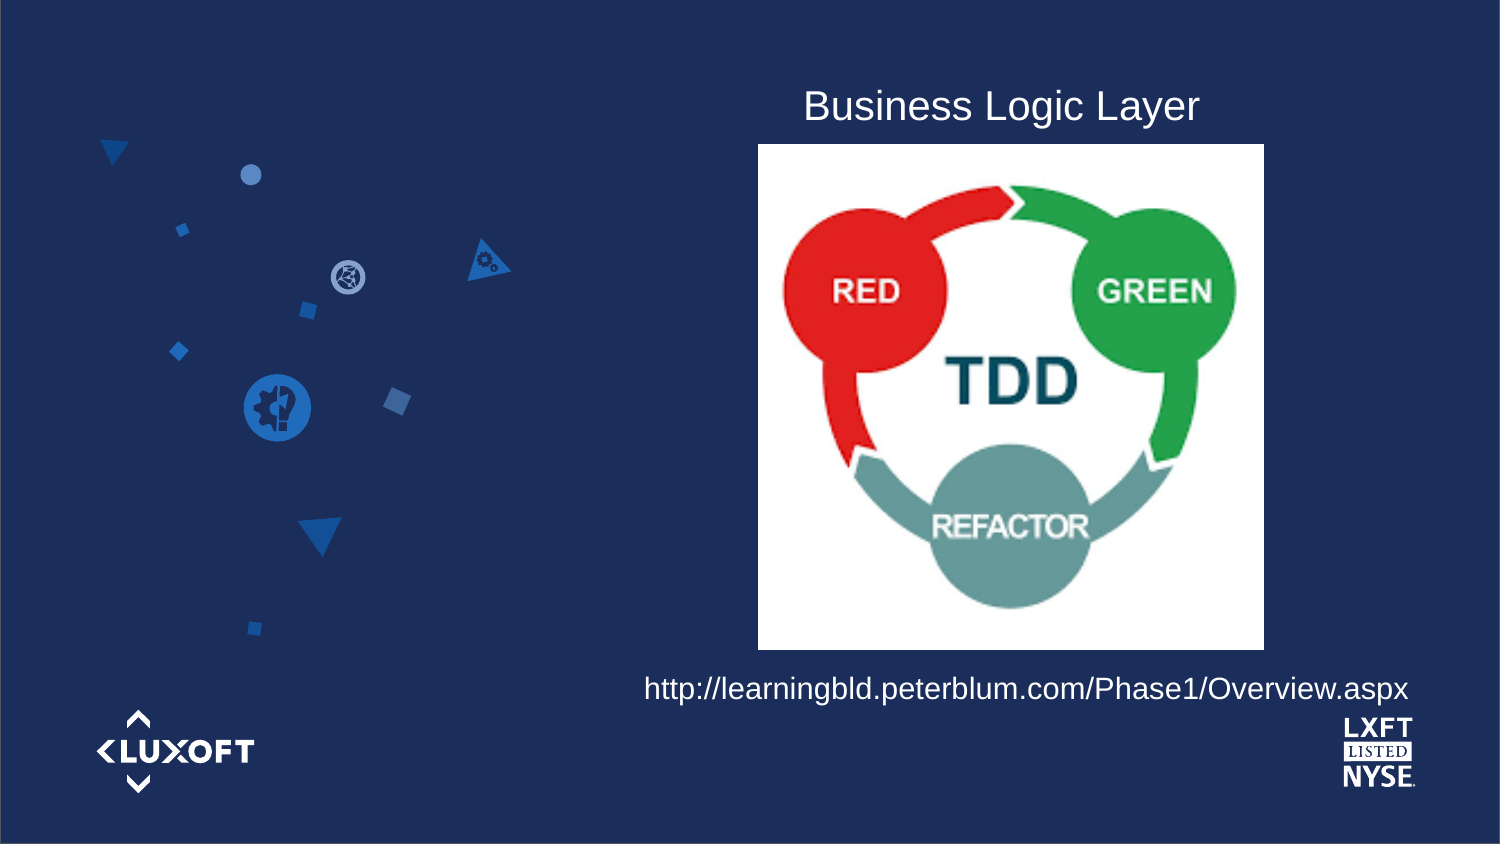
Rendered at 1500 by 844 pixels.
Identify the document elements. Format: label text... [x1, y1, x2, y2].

list http://learningbld.peterblum.com/Phase1/Overview.aspx [573, 661, 1489, 707]
title Business Logic Layer [803, 35, 1252, 144]
picture [758, 144, 1264, 650]
